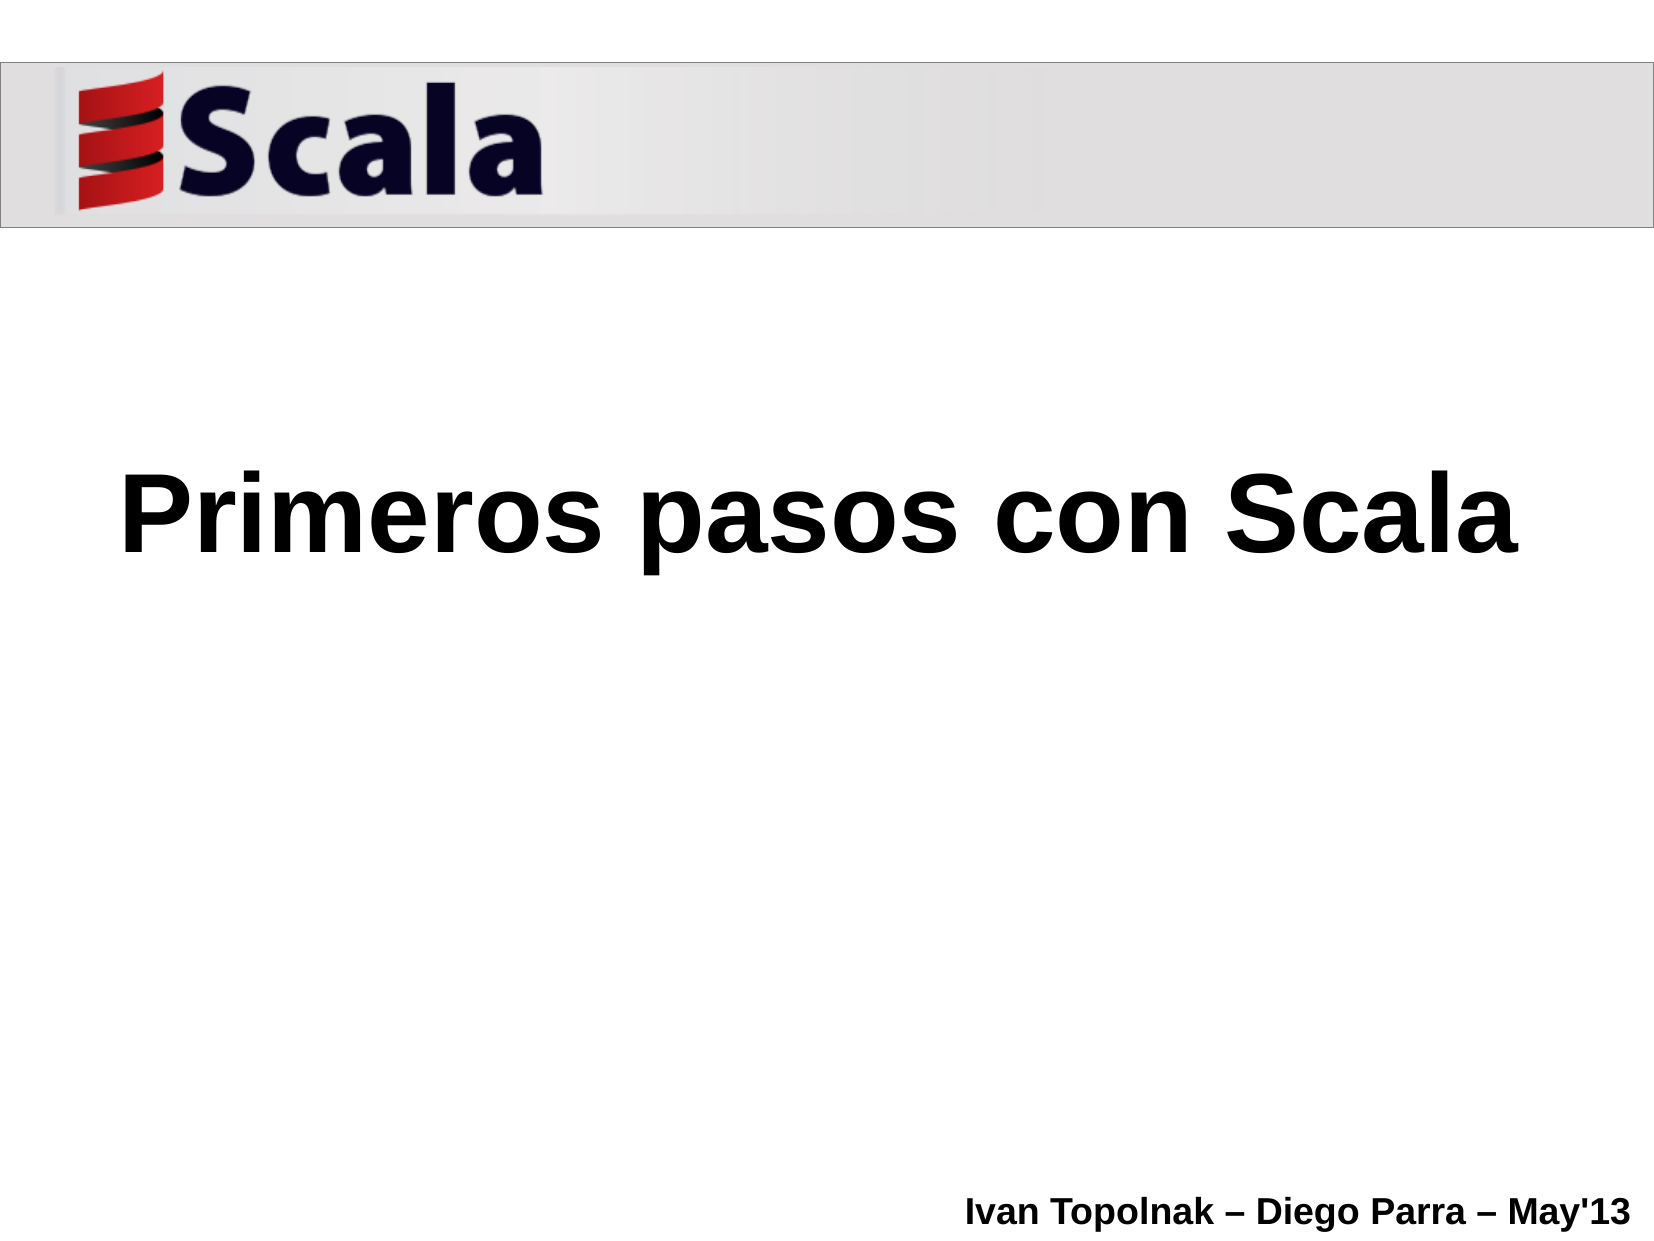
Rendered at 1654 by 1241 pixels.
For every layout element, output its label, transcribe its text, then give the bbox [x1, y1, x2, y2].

list Primeros pasos con Scala [46, 450, 1520, 586]
text_box [0, 62, 1654, 228]
picture [54, 67, 1067, 216]
text_box Ivan Topolnak – Diego Parra – May'13 [949, 1183, 1654, 1241]
